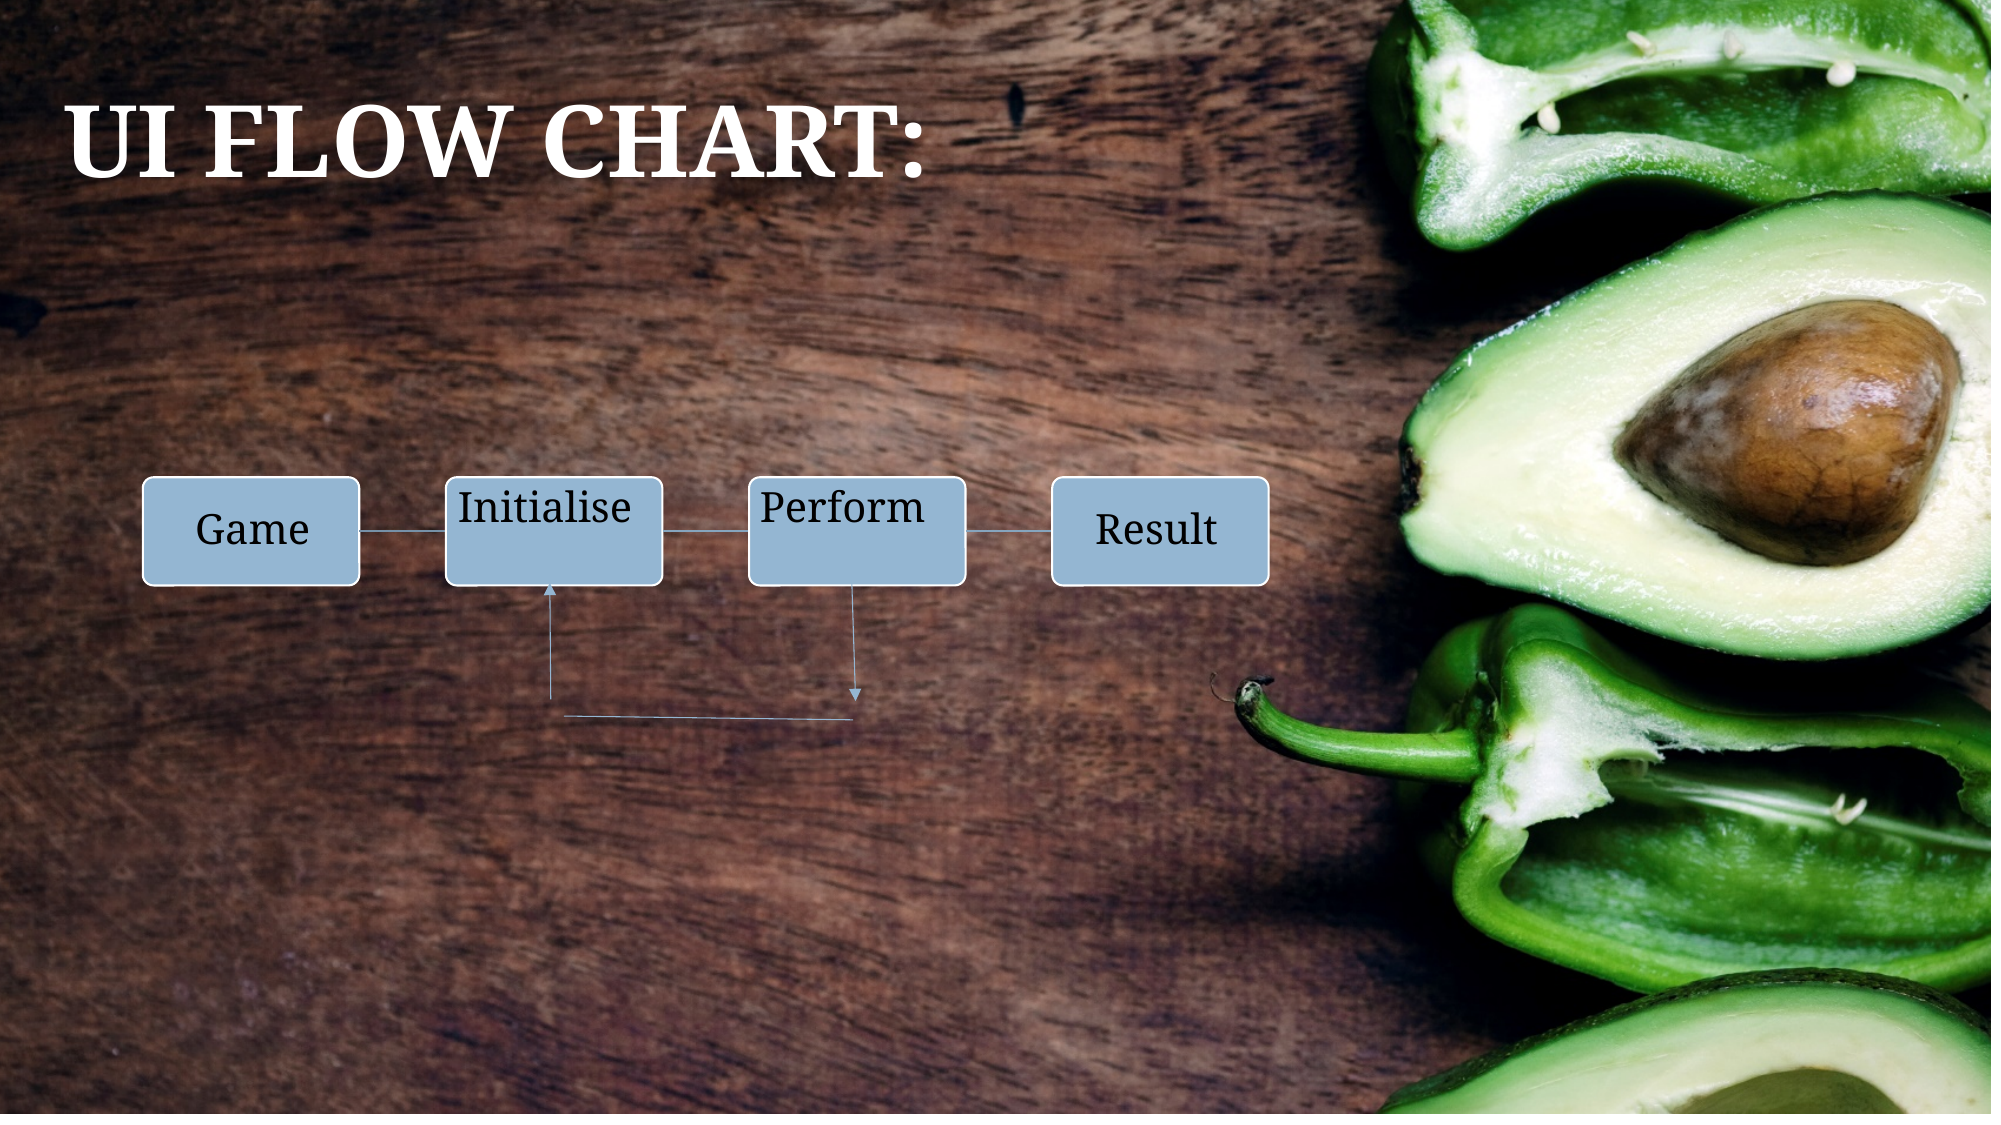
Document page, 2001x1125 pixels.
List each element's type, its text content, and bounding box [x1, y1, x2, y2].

picture [0, 0, 1991, 1114]
title UI FLOW CHART: [48, 20, 1083, 207]
text_box Game [142, 477, 360, 586]
text_box Result [1052, 477, 1269, 586]
text_box Initialise [445, 477, 663, 586]
text_box Perform [749, 477, 966, 586]
